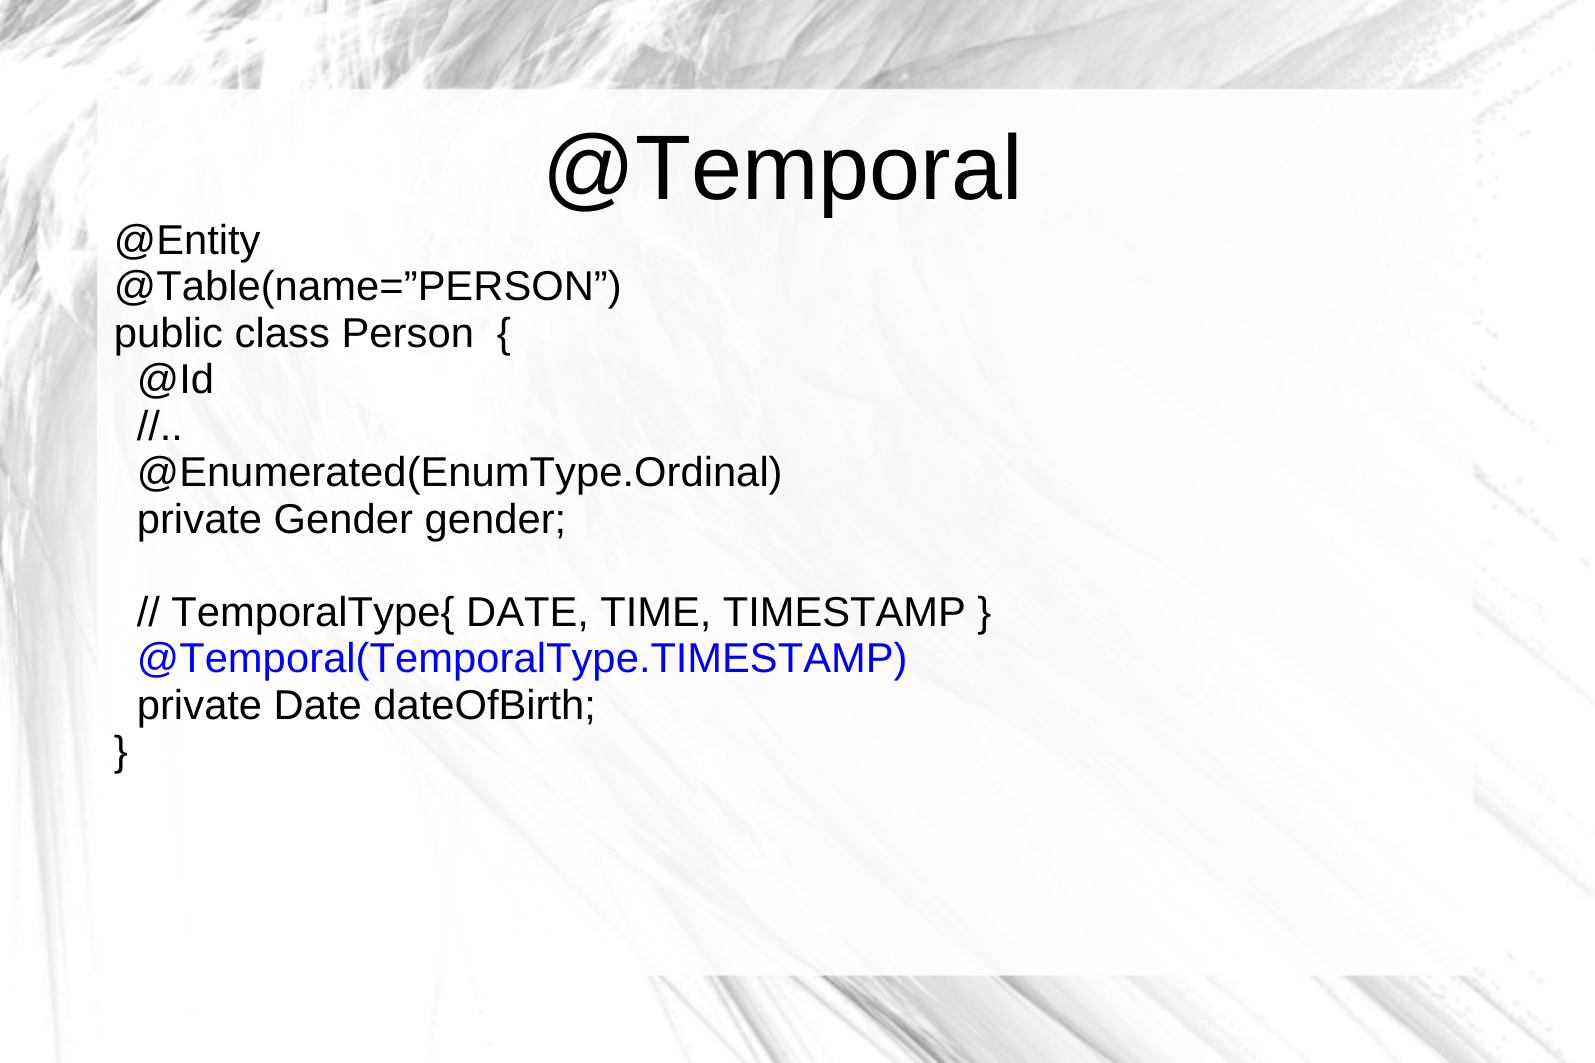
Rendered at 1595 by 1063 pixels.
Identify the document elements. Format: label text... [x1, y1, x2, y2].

picture [0, 0, 1595, 1063]
title @Temporal [113, 96, 1453, 241]
subtitle @Entity @Table(name=”PERSON”) public class Person { @Id //.. @Enumerated(EnumType.Ordinal) private Gender gender; // TemporalType{ DATE, TIME, TIMESTAMP } @Temporal(TemporalType.TIMESTAMP) private Date dateOfBirth; } [113, 214, 1063, 870]
